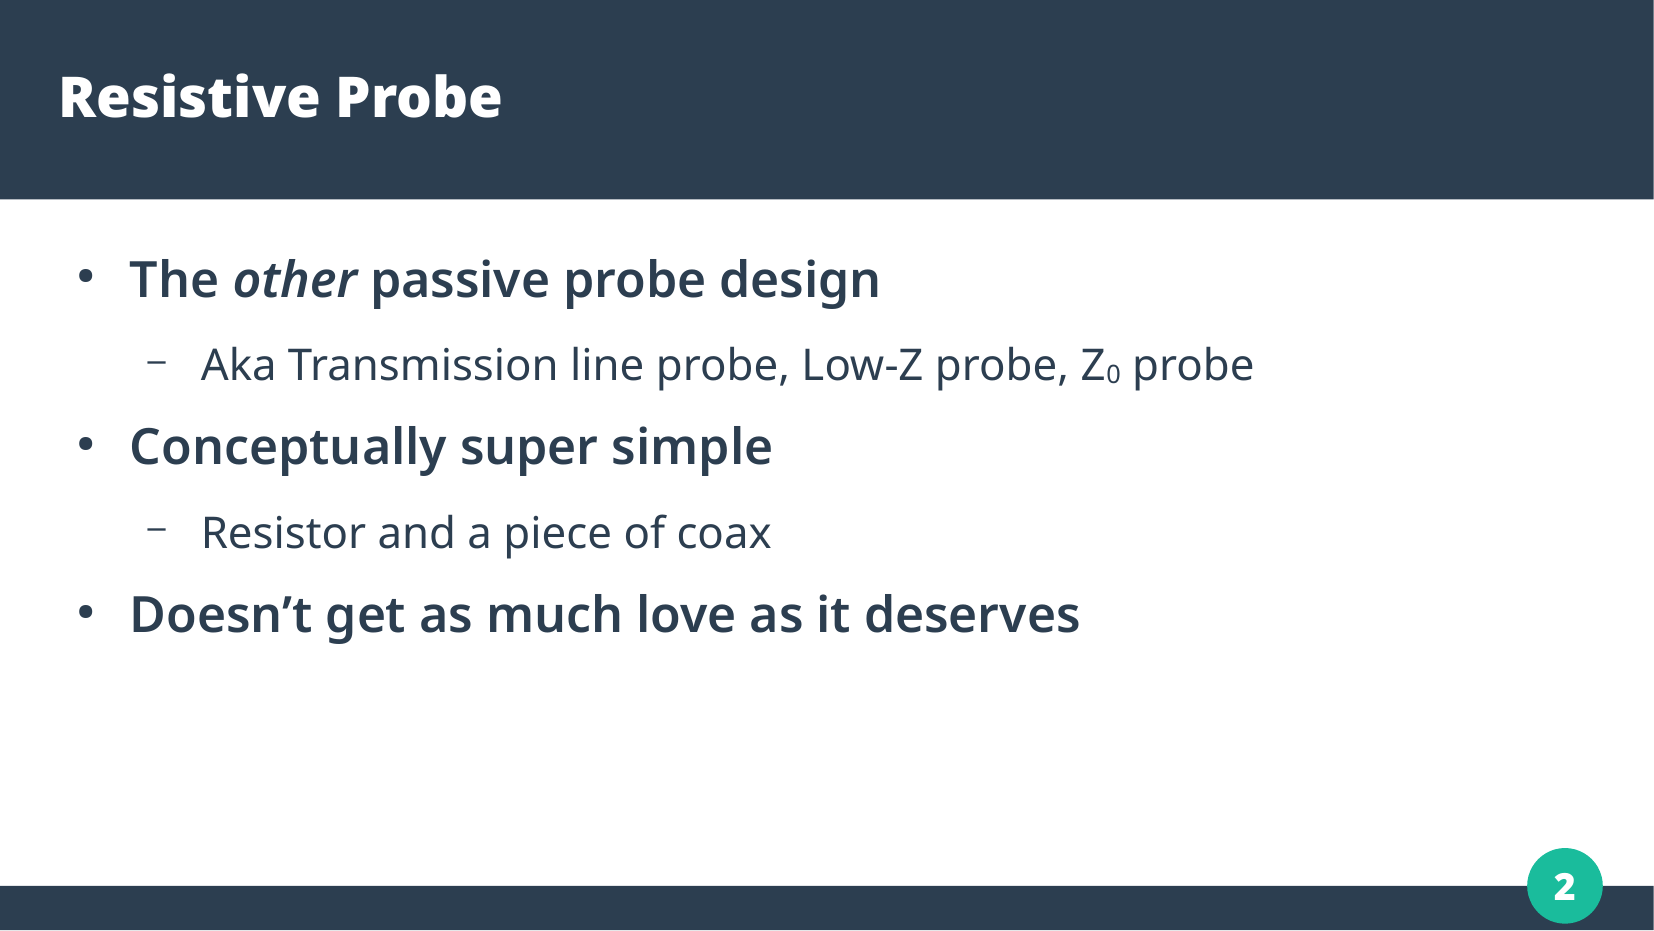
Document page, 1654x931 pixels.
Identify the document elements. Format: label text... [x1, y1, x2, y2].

list The other passive probe design Aka Transmission line probe, Low-Z probe, Z0 probe Conceptually super simple Resistor and a piece of coax Doesn’t get as much love as it deserves [59, 243, 1595, 864]
title Resistive Probe [59, 37, 1595, 155]
